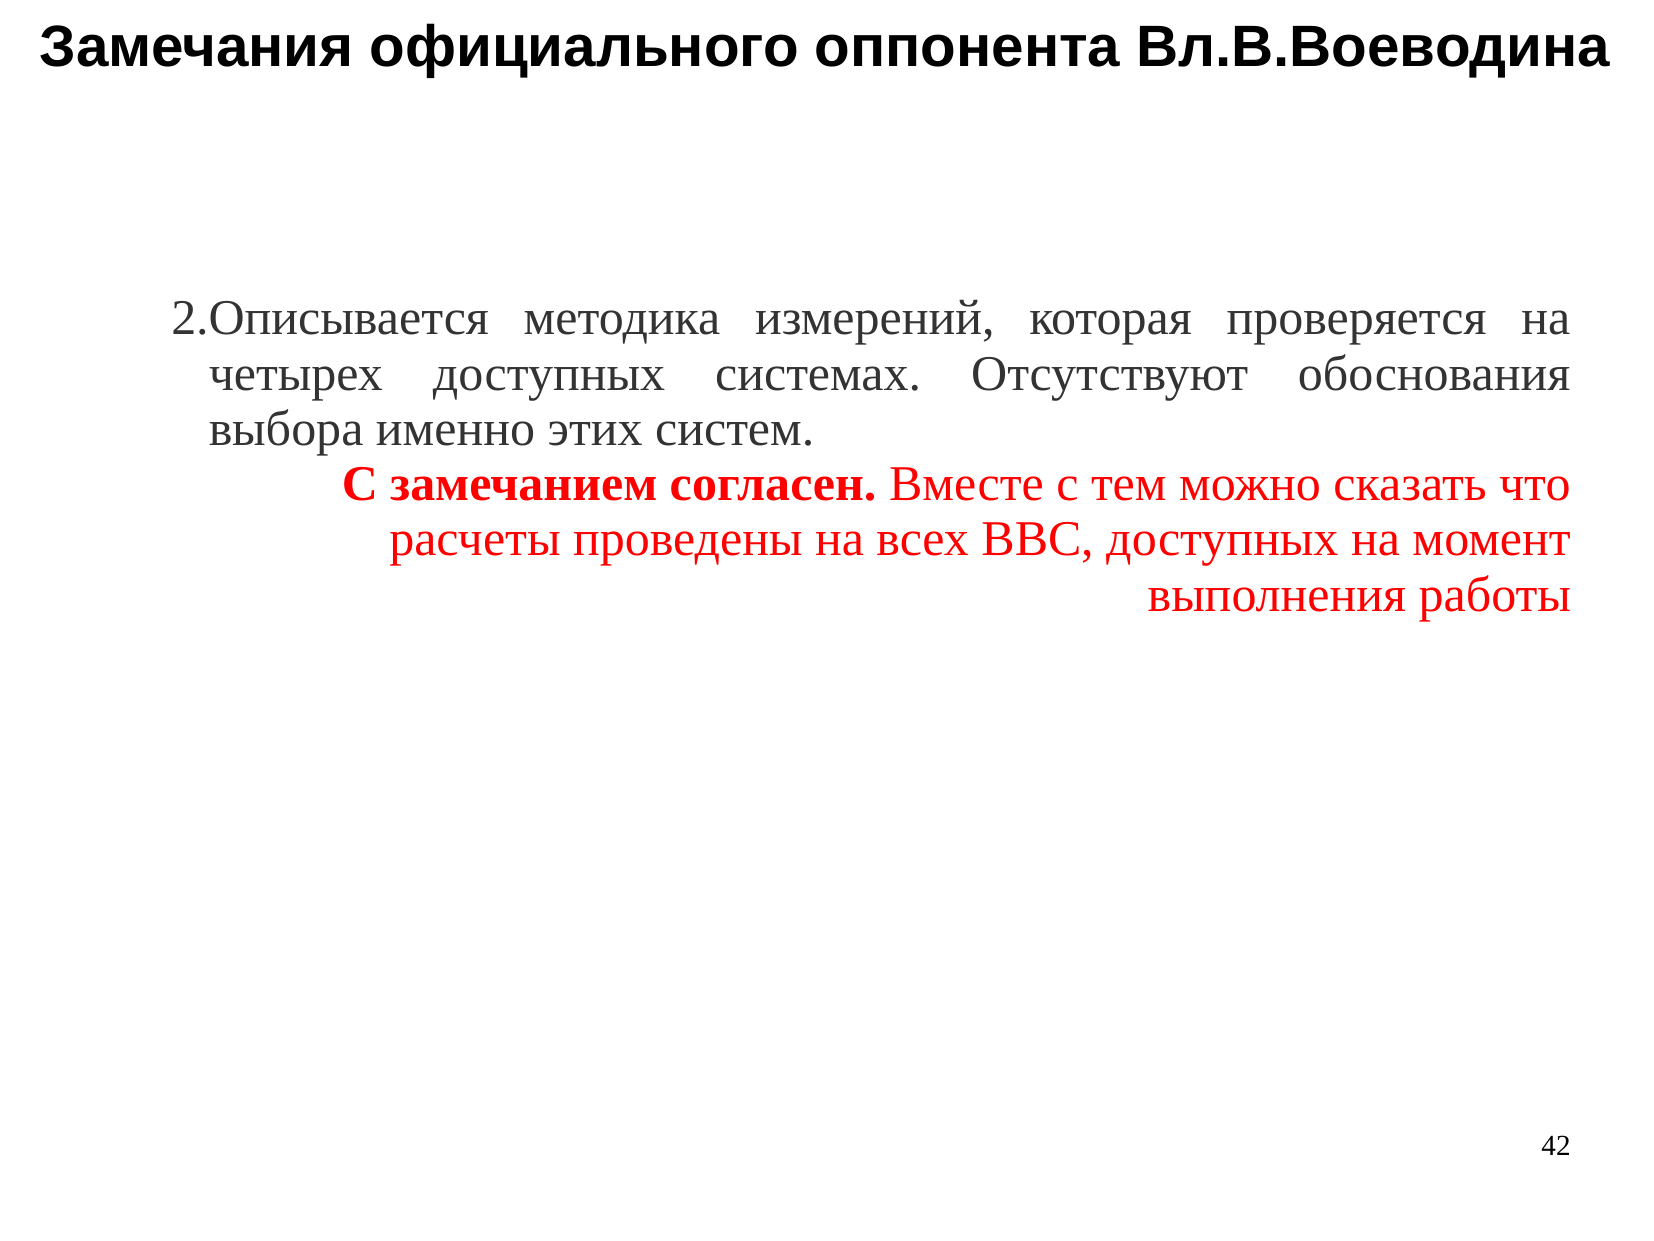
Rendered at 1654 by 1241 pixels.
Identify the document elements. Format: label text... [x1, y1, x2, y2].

list 2.Описывается методика измерений, которая проверяется на четырех доступных системах. Отсутствуют обоснования выбора именно этих систем. С замечанием согласен. Вместе с тем можно сказать что расчеты проведены на всех ВВС, доступных на момент выполнения работы [82, 290, 1571, 1010]
title Замечания официального оппонента Вл.В.Воеводина [0, 0, 1654, 151]
